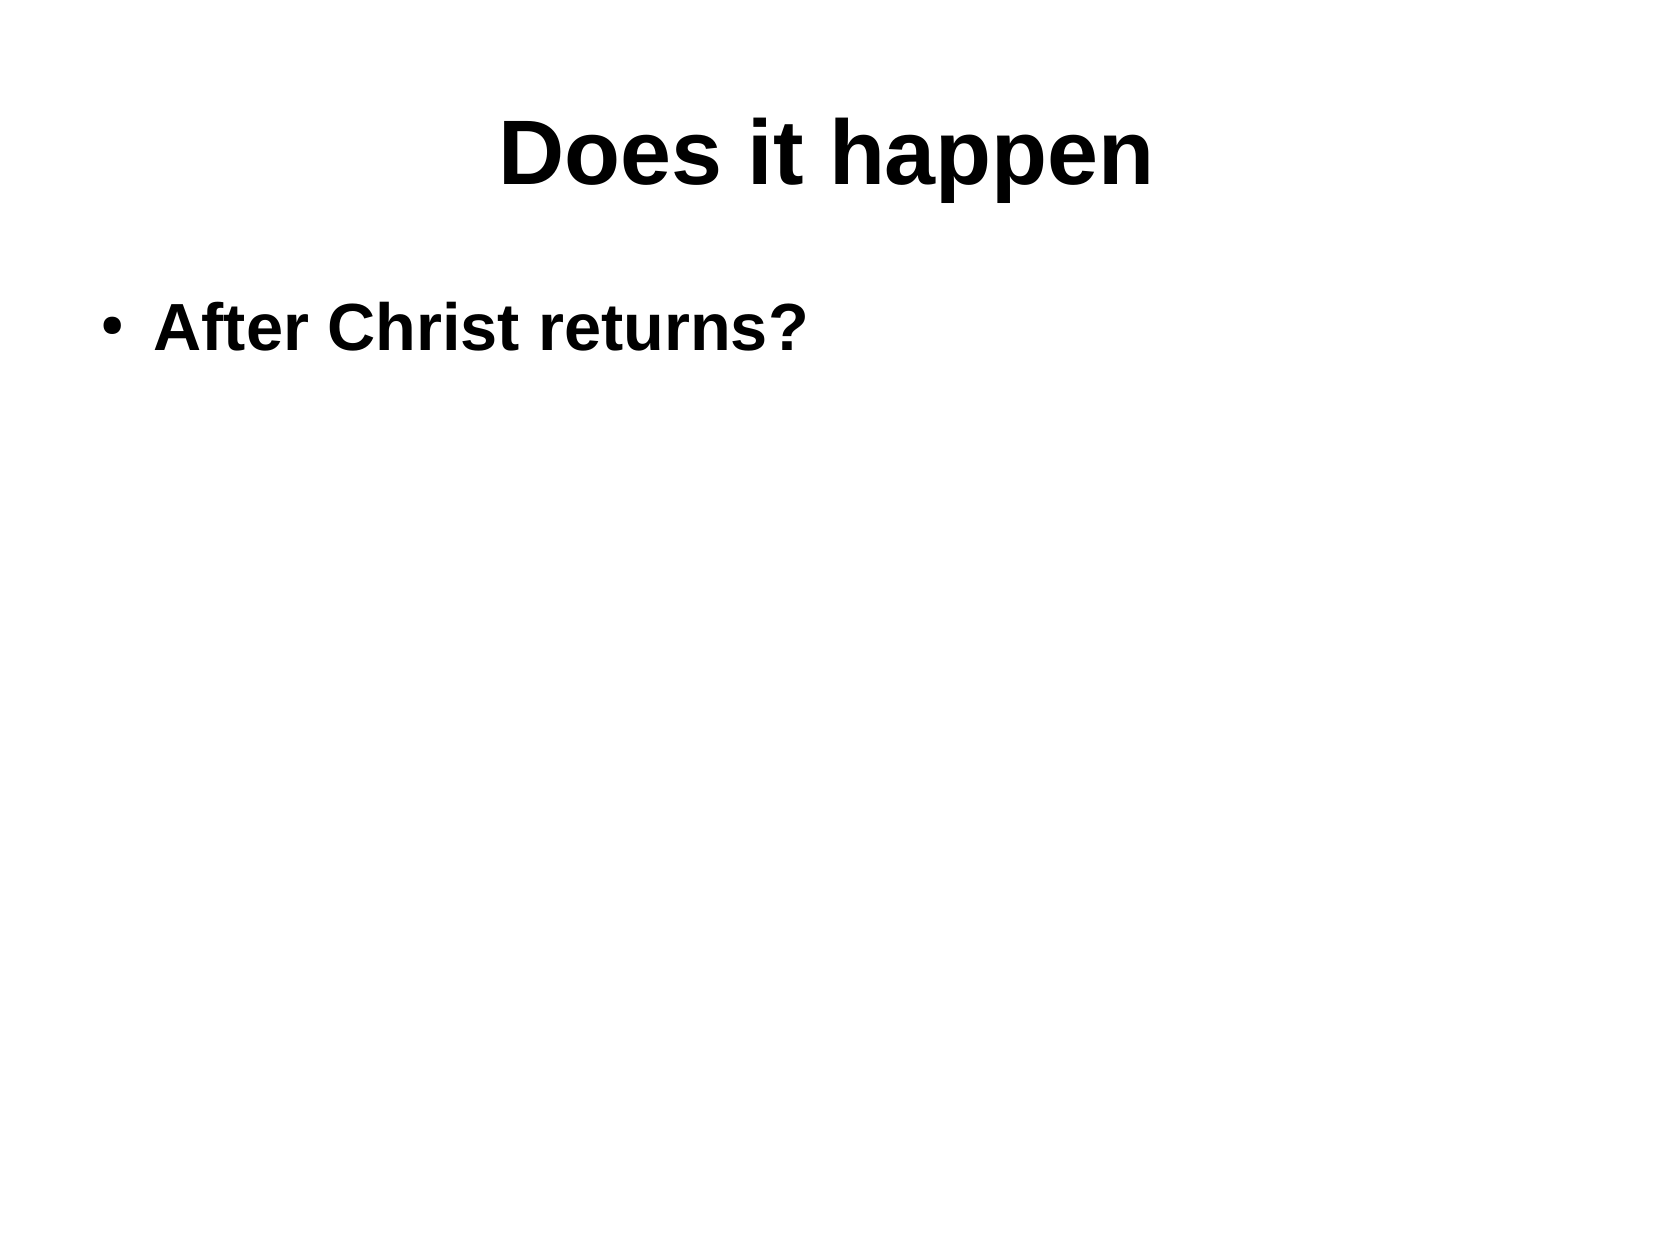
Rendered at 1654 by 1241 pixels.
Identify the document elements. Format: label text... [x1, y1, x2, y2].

title Does it happen [82, 49, 1571, 257]
list After Christ returns? [82, 290, 1571, 1109]
